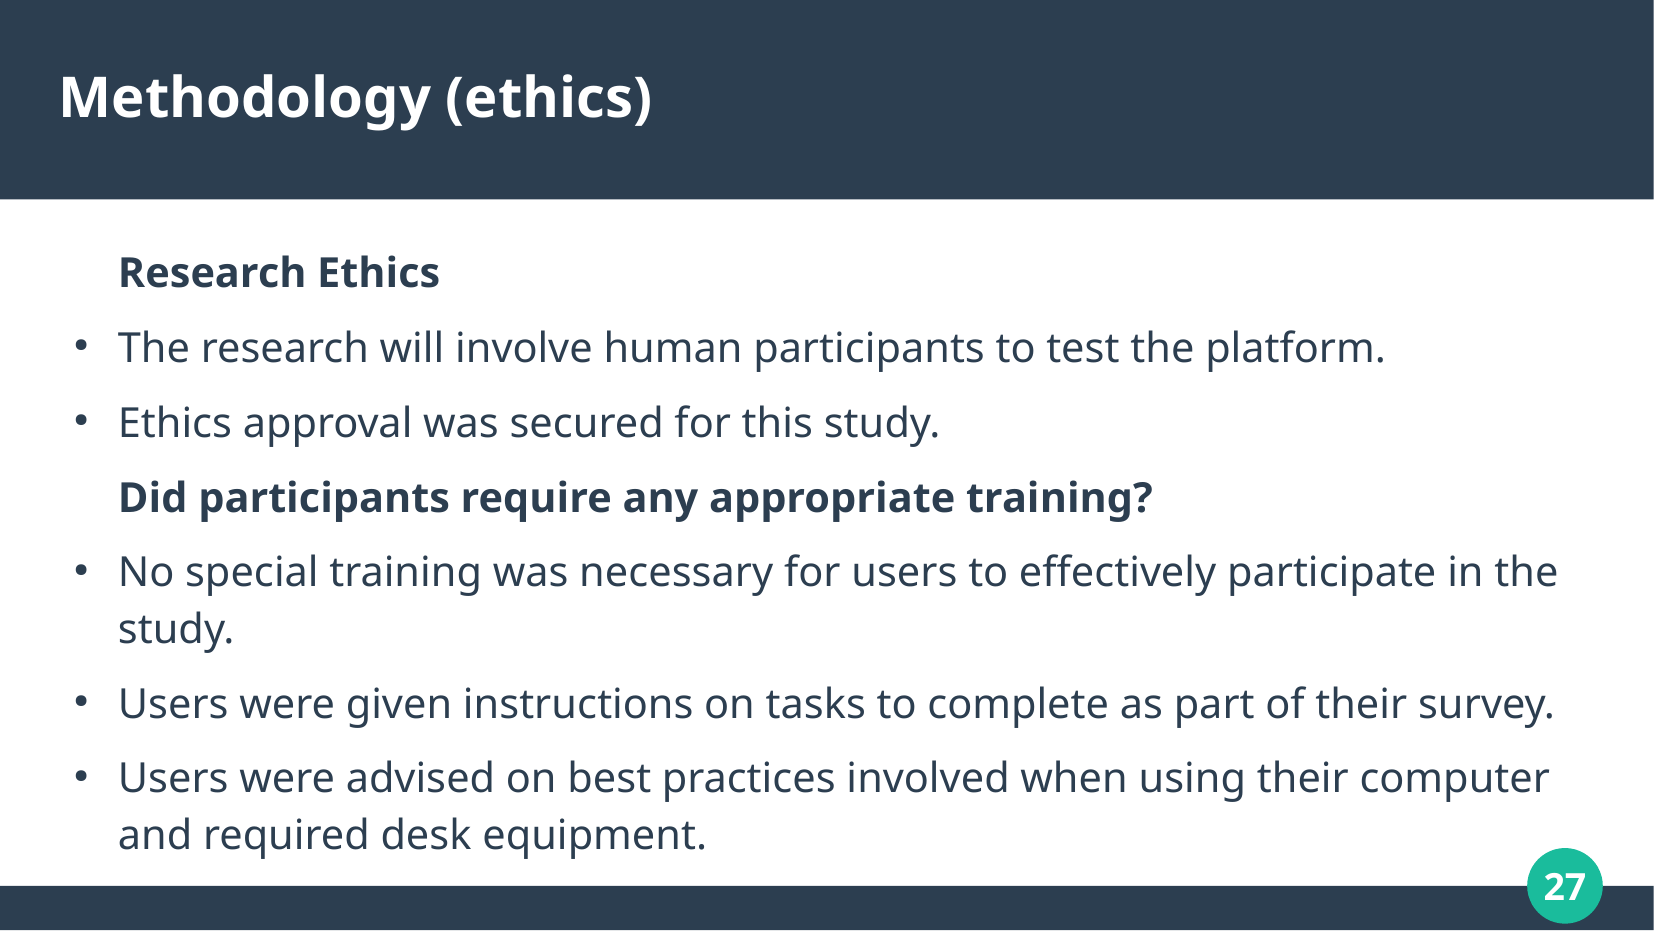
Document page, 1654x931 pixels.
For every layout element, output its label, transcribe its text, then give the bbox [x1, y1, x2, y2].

title Methodology (ethics) [59, 37, 1595, 155]
list Research Ethics The research will involve human participants to test the platform. Ethics approval was secured for this study. Did participants require any appropriate training? No special training was necessary for users to effectively participate in the study. Users were given instructions on tasks to complete as part of their survey. Users were advised on best practices involved when using their computer and required desk equipment. [59, 243, 1595, 864]
